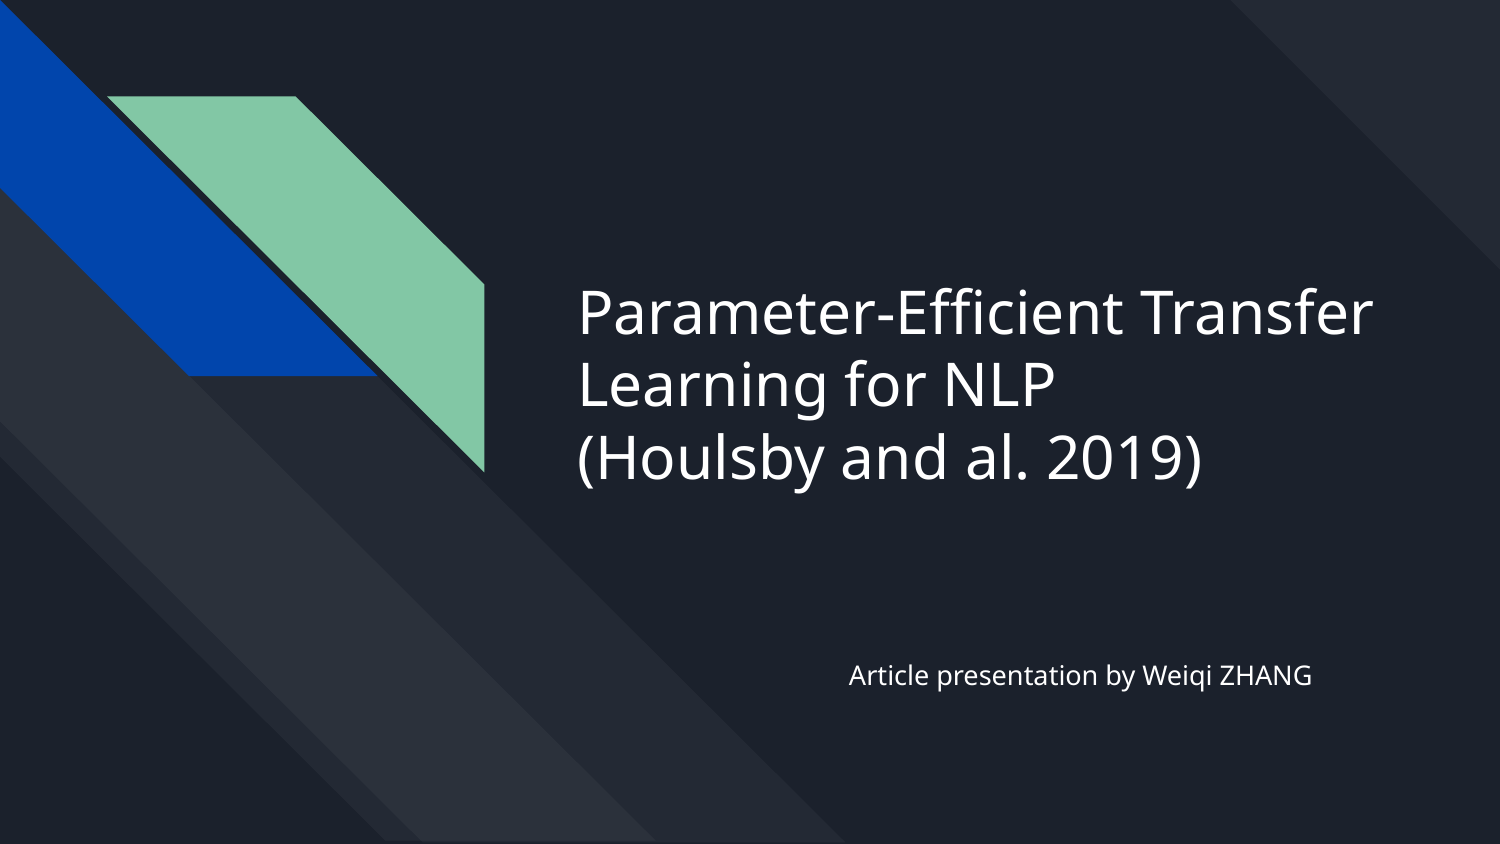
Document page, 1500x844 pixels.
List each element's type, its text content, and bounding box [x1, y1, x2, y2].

title Parameter-Efficient Transfer Learning for NLP (Houlsby and al. 2019) [562, 258, 1448, 518]
subtitle Article presentation by Weiqi ZHANG [833, 643, 1404, 789]
